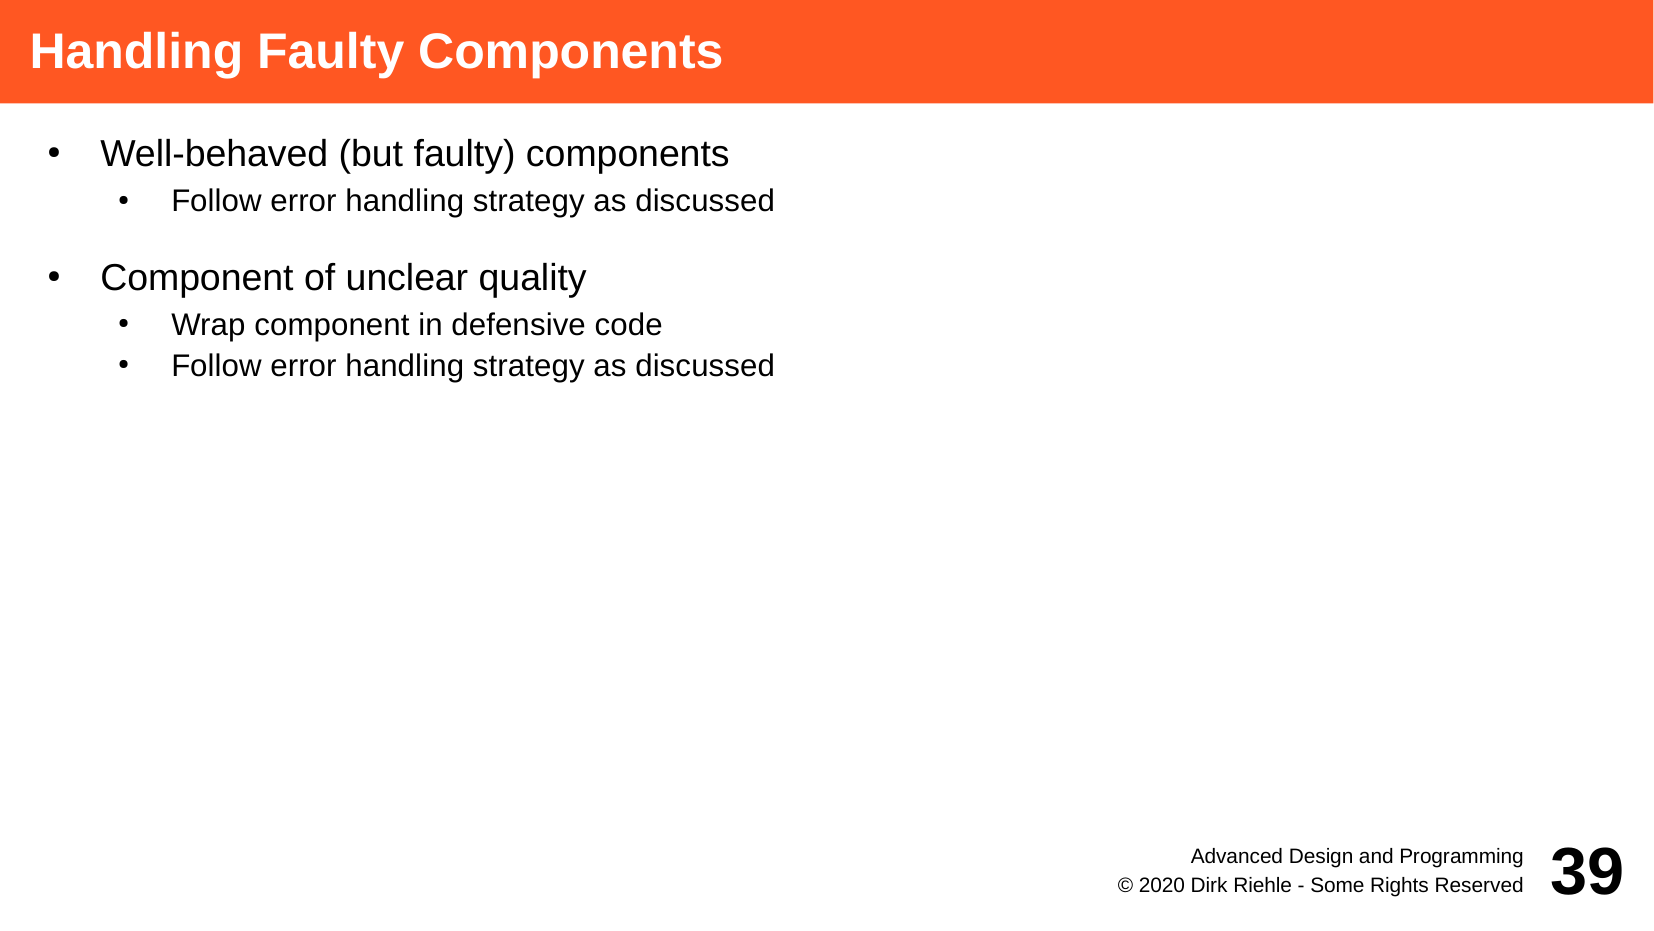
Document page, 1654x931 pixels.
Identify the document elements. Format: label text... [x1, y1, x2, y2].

title Handling Faulty Components [0, 0, 1654, 104]
list Well-behaved (but faulty) components Follow error handling strategy as discussed Component of unclear quality Wrap component in defensive code Follow error handling strategy as discussed [29, 132, 1625, 813]
